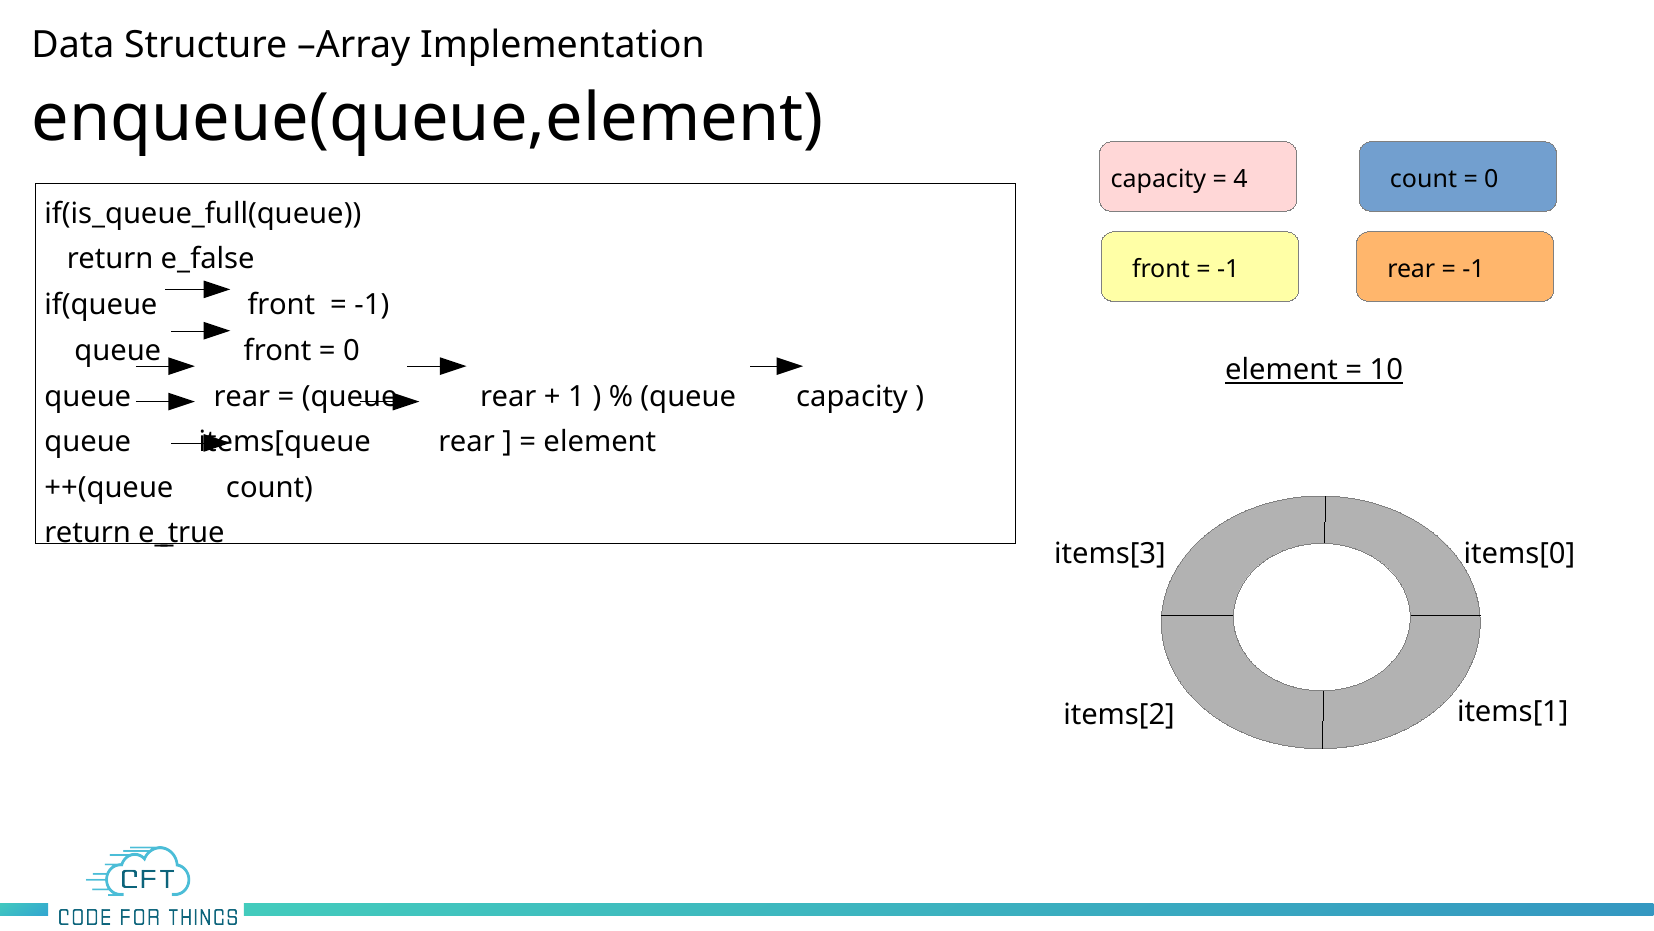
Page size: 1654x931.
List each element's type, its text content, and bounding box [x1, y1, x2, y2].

text_box [1101, 231, 1299, 243]
text_box front = -1 [1091, 243, 1313, 296]
text_box count = 0 [1349, 153, 1571, 206]
title Data Structure –Array Implementation enqueue(queue,element) [31, 12, 1535, 166]
text_box element = 10 [1210, 340, 1441, 390]
text_box rear = -1 [1346, 243, 1569, 296]
text_box [1358, 296, 1552, 302]
text_box [1103, 296, 1297, 302]
text_box [1359, 141, 1557, 153]
text_box [35, 520, 1016, 544]
text_box [1161, 496, 1481, 749]
text_box [1101, 206, 1295, 212]
picture [59, 846, 237, 925]
text_box items[3] [1039, 524, 1208, 574]
text_box capacity = 4 [1089, 166, 1312, 206]
text_box if(is_queue_full(queue)) return e_false if(queue front = -1) queue front = 0 queue rear = (queue rear + 1 ) % (queue capacity ) queue items[queue rear ] = element ++(queue count) return e_true [29, 184, 1046, 520]
text_box items[1] [1442, 682, 1609, 732]
text_box [1356, 231, 1554, 243]
text_box items[0] [1448, 524, 1609, 574]
text_box [1361, 206, 1555, 212]
text_box items[2] [1048, 685, 1208, 735]
